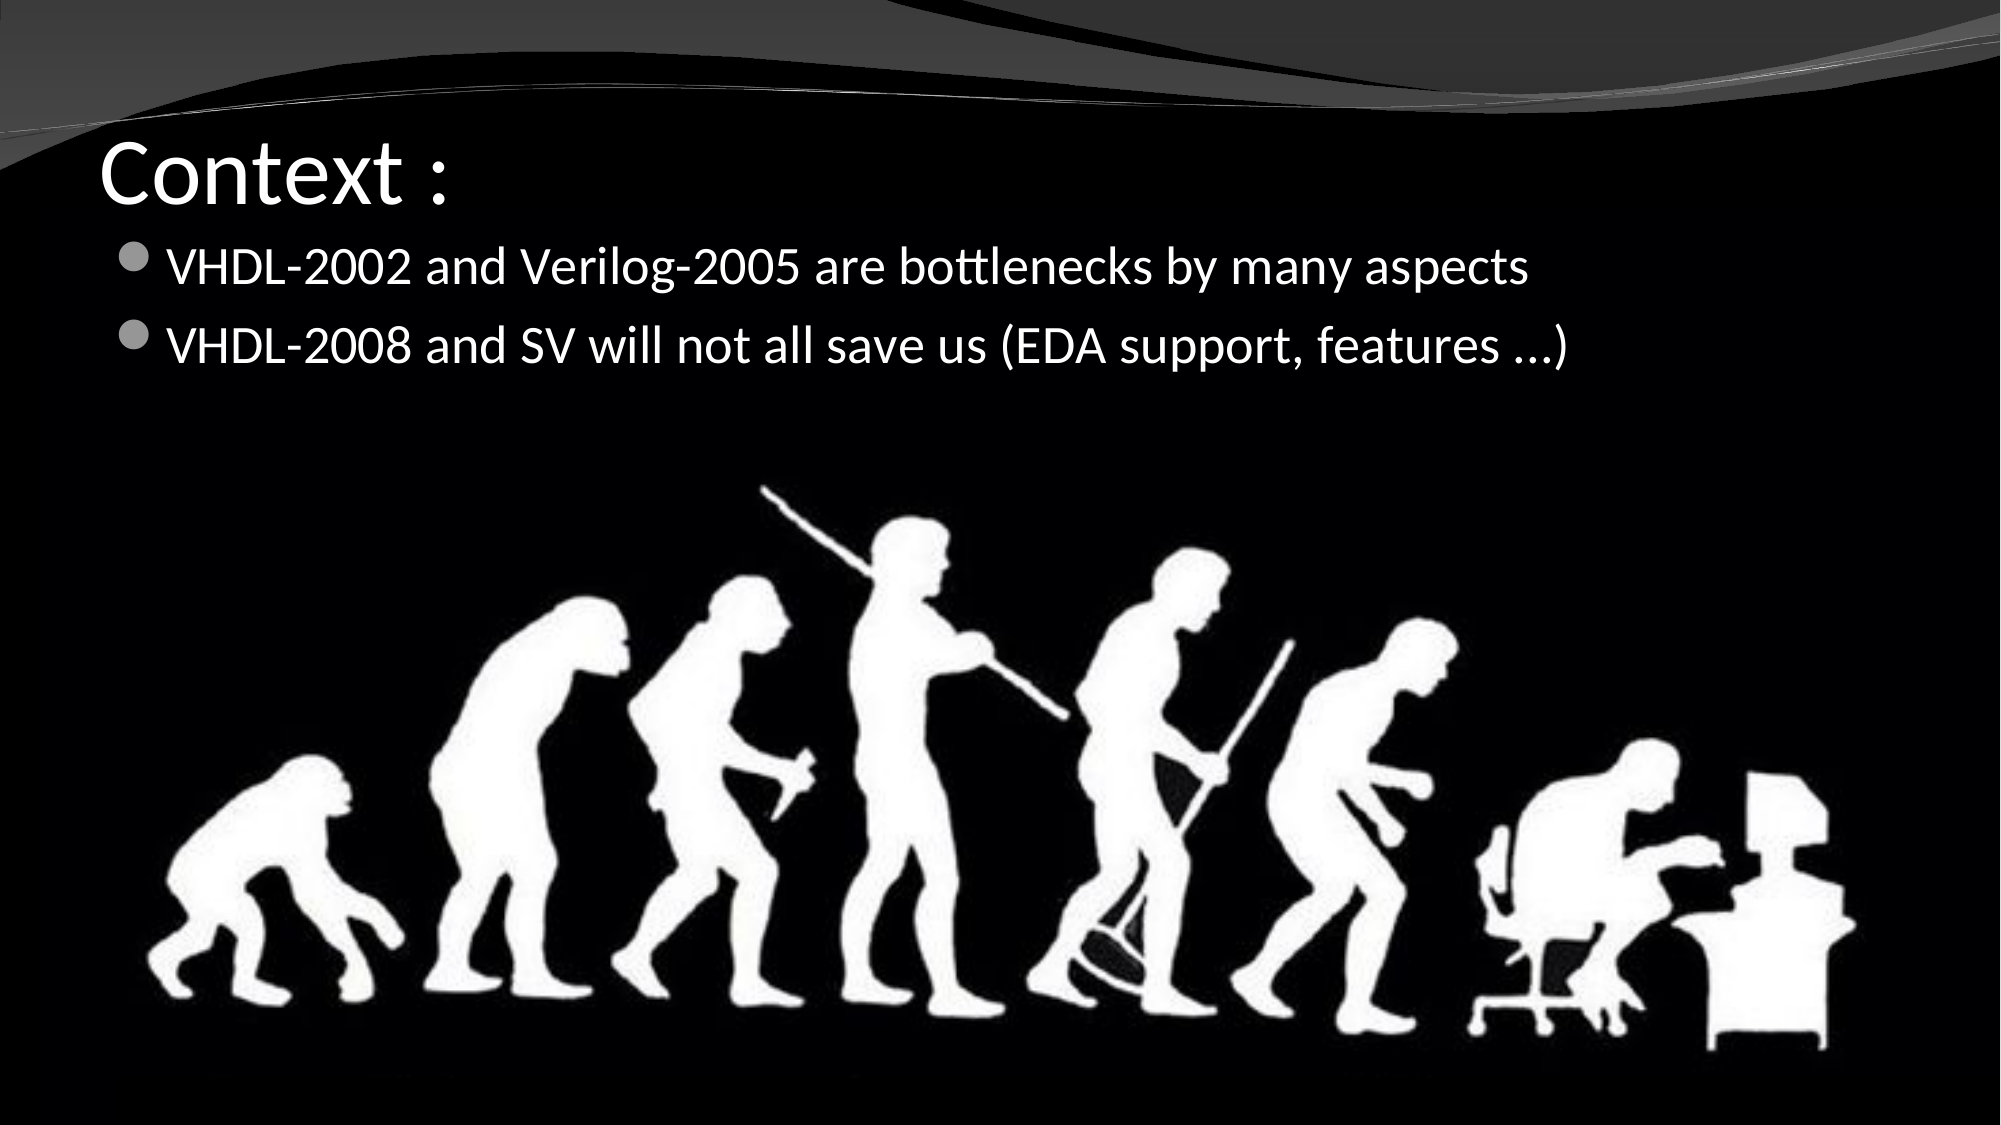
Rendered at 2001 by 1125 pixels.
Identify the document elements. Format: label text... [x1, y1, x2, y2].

title Context : [99, 36, 1901, 225]
picture [0, 0, 2001, 1125]
list VHDL-2002 and Verilog-2005 are bottlenecks by many aspects VHDL-2008 and SV will not all save us (EDA support, features ...) [99, 225, 1901, 943]
